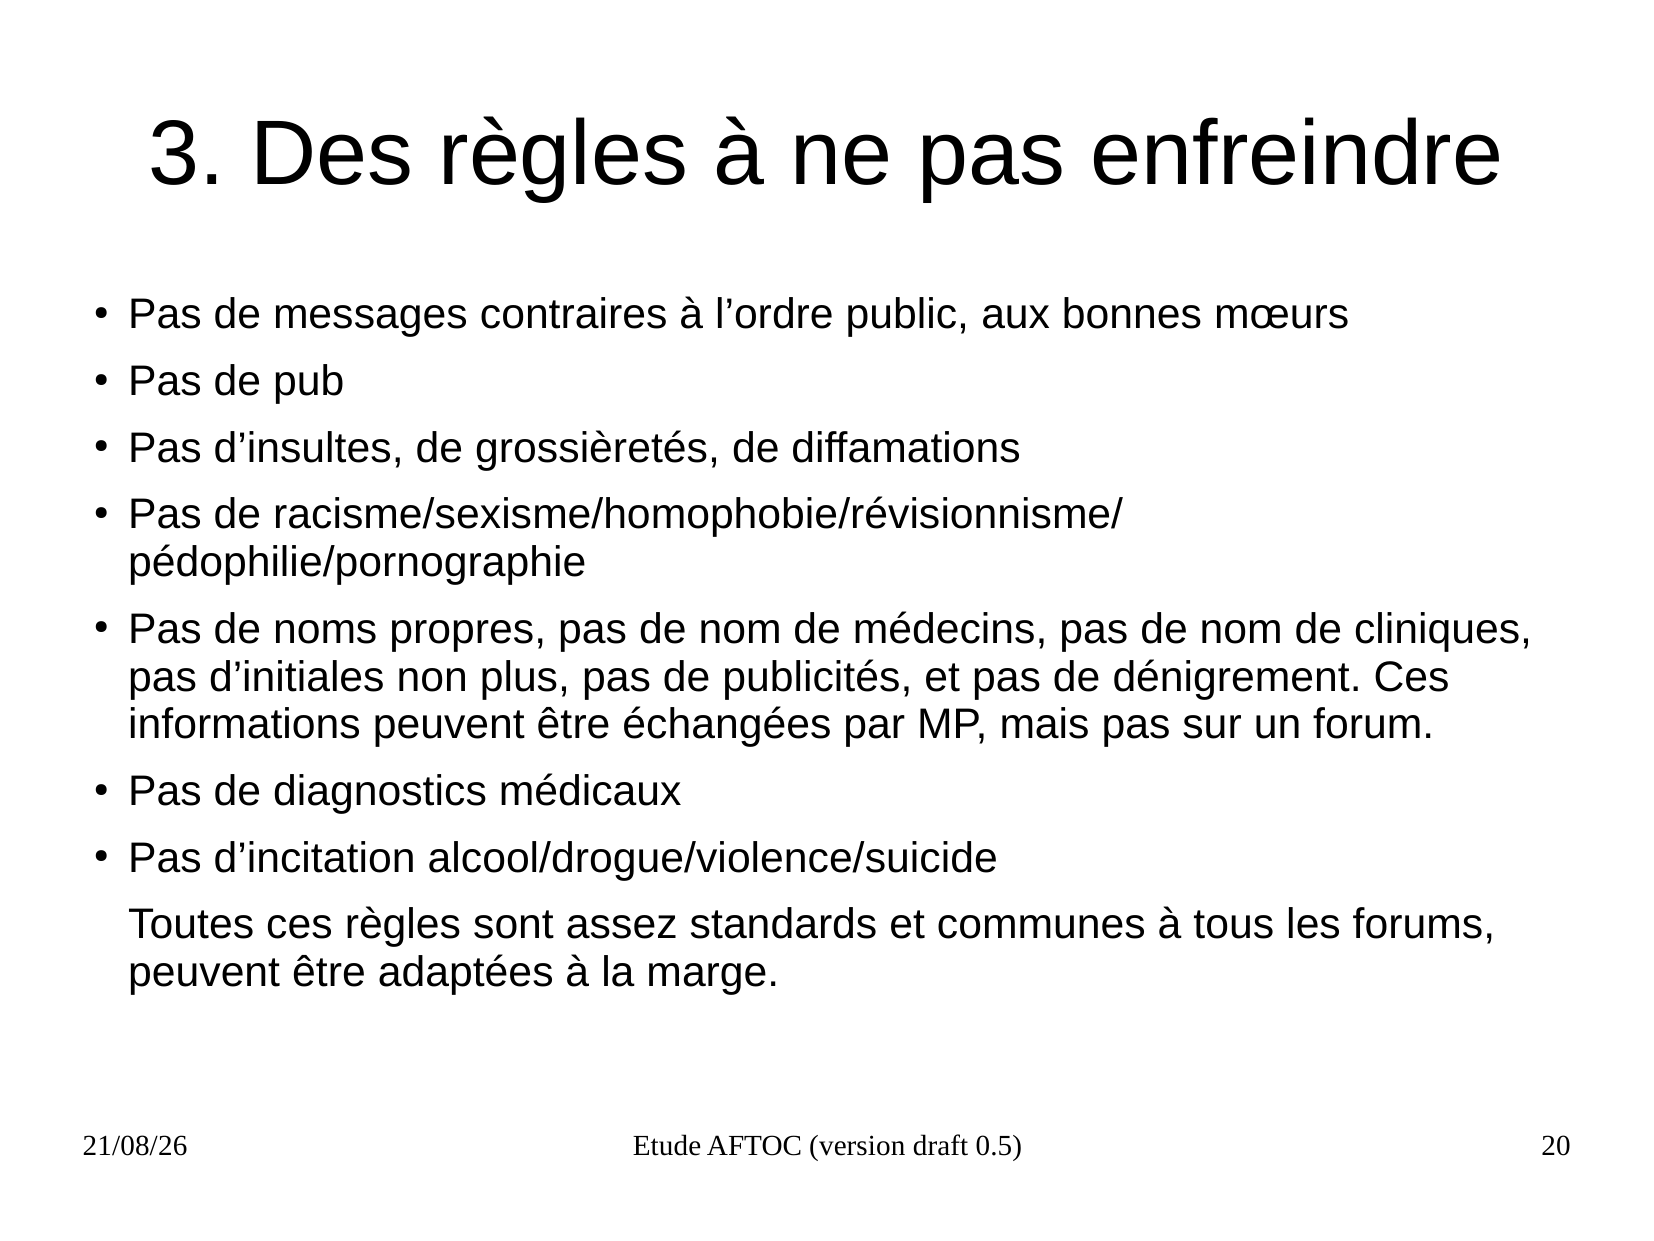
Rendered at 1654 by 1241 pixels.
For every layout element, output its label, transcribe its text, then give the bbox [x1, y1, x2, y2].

list Pas de messages contraires à l’ordre public, aux bonnes mœurs Pas de pub Pas d’insultes, de grossièretés, de diffamations Pas de racisme/sexisme/homophobie/révisionnisme/ pédophilie/pornographie Pas de noms propres, pas de nom de médecins, pas de nom de cliniques, pas d’initiales non plus, pas de publicités, et pas de dénigrement. Ces informations peuvent être échangées par MP, mais pas sur un forum. Pas de diagnostics médicaux Pas d’incitation alcool/drogue/violence/suicide Toutes ces règles sont assez standards et communes à tous les forums, peuvent être adaptées à la marge. [82, 290, 1571, 1010]
title 3. Des règles à ne pas enfreindre [82, 49, 1571, 257]
